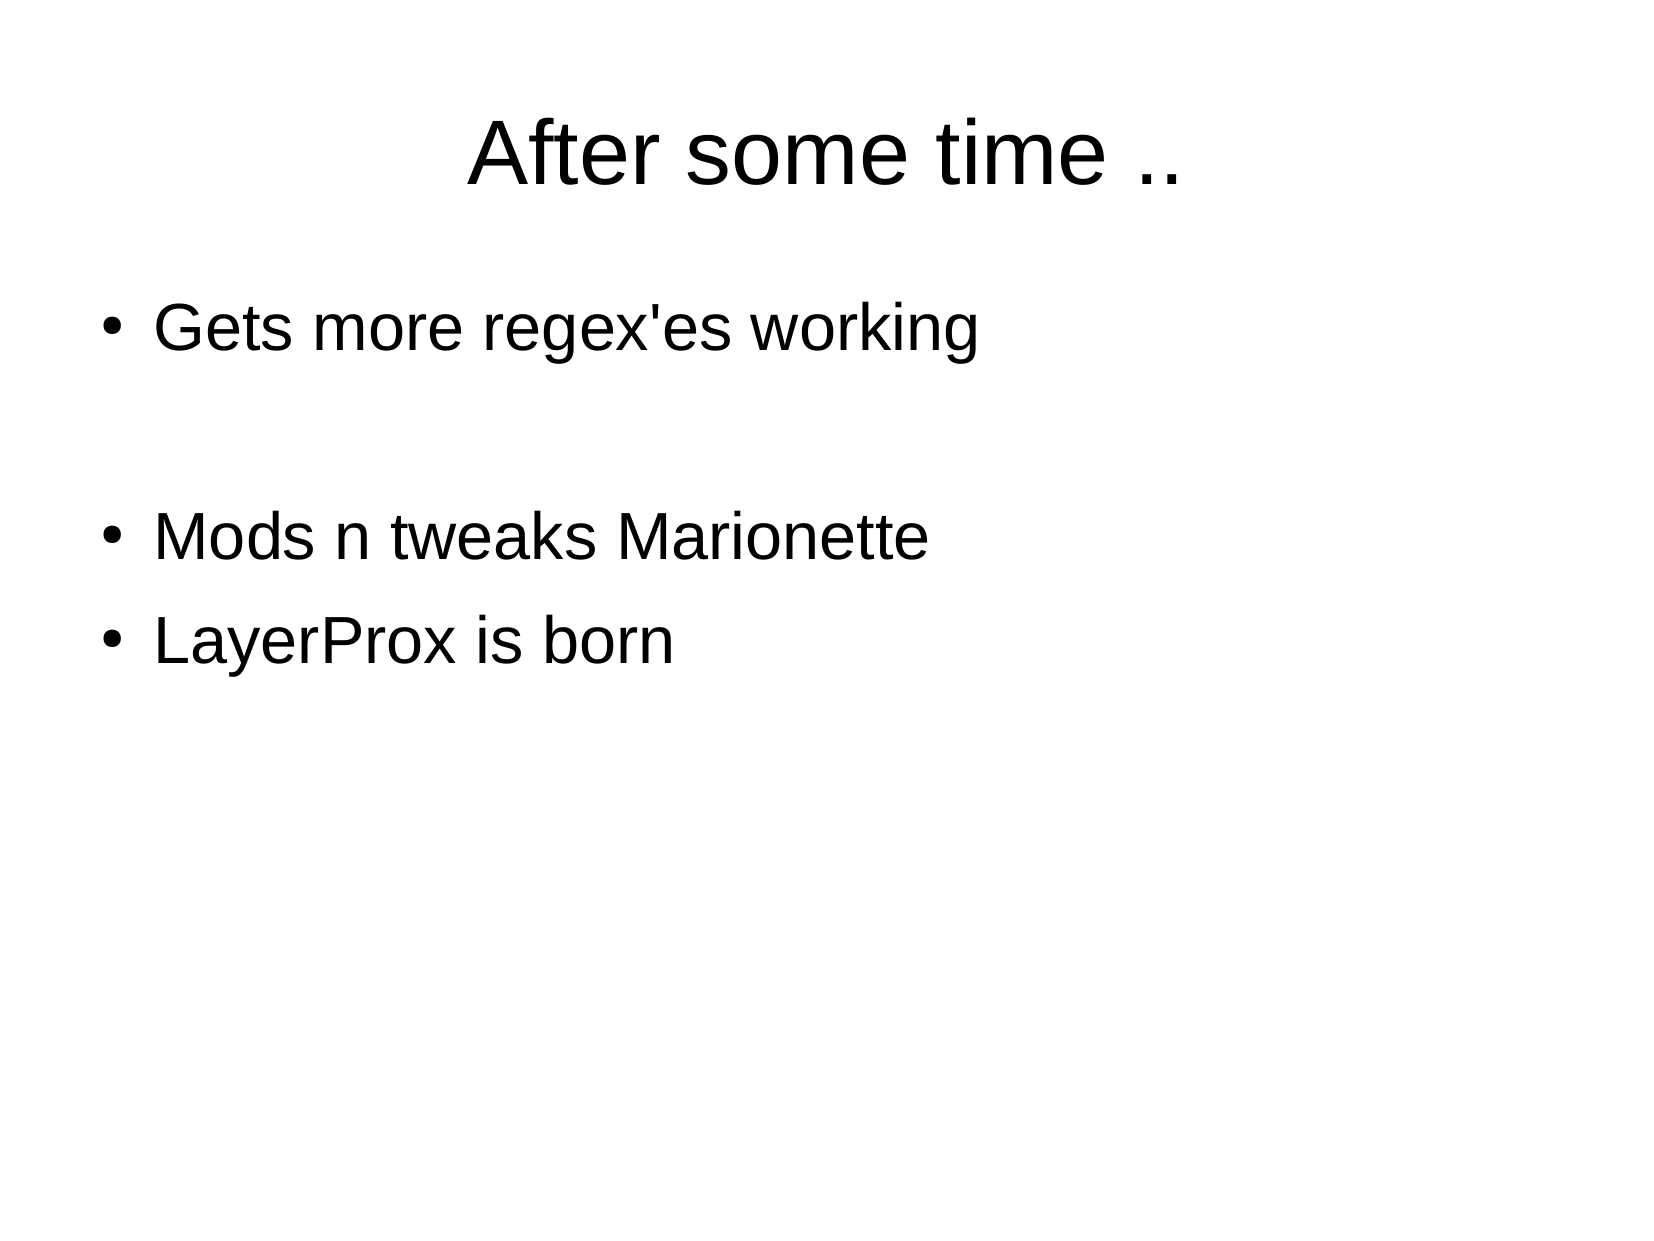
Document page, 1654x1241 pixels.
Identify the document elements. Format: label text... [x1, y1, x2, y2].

list Gets more regex'es working Mods n tweaks Marionette LayerProx is born [82, 290, 1571, 1010]
title After some time .. [82, 49, 1571, 257]
